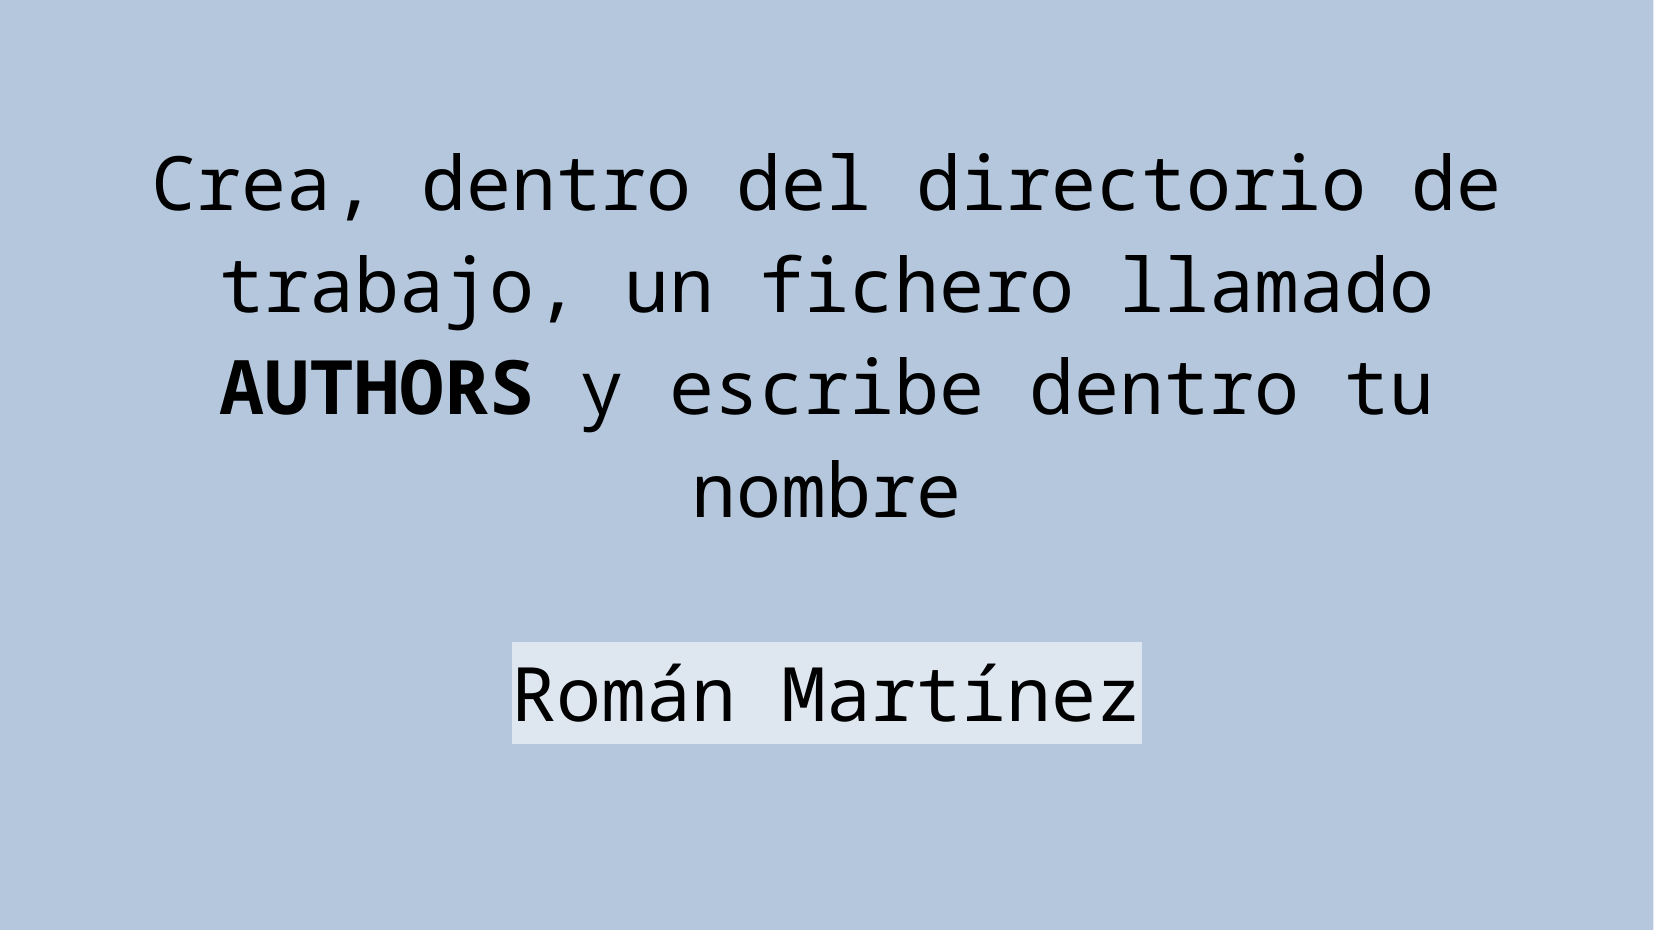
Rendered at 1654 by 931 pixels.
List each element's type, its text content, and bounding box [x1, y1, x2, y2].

subtitle Crea, dentro del directorio de trabajo, un fichero llamado AUTHORS y escribe dentro tu nombre Román Martínez [82, 76, 1571, 797]
